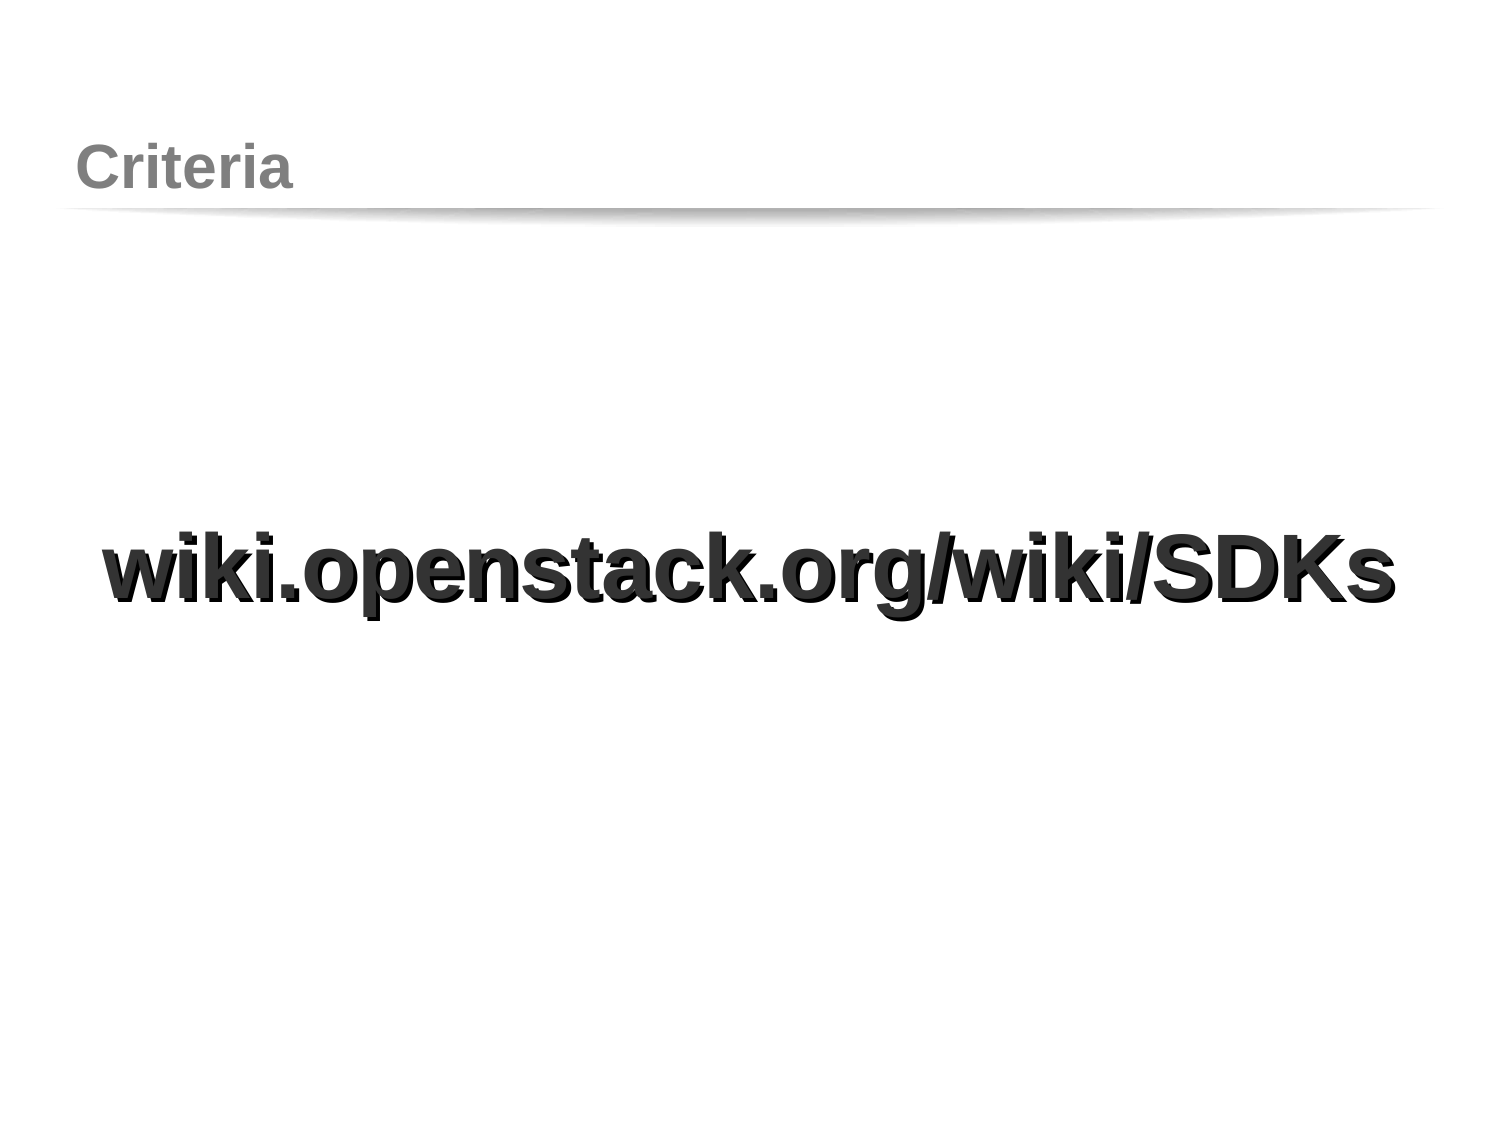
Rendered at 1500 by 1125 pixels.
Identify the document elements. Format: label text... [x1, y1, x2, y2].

title Criteria [75, 71, 1426, 203]
text_box wiki.openstack.org/wiki/SDKs [75, 506, 1426, 619]
